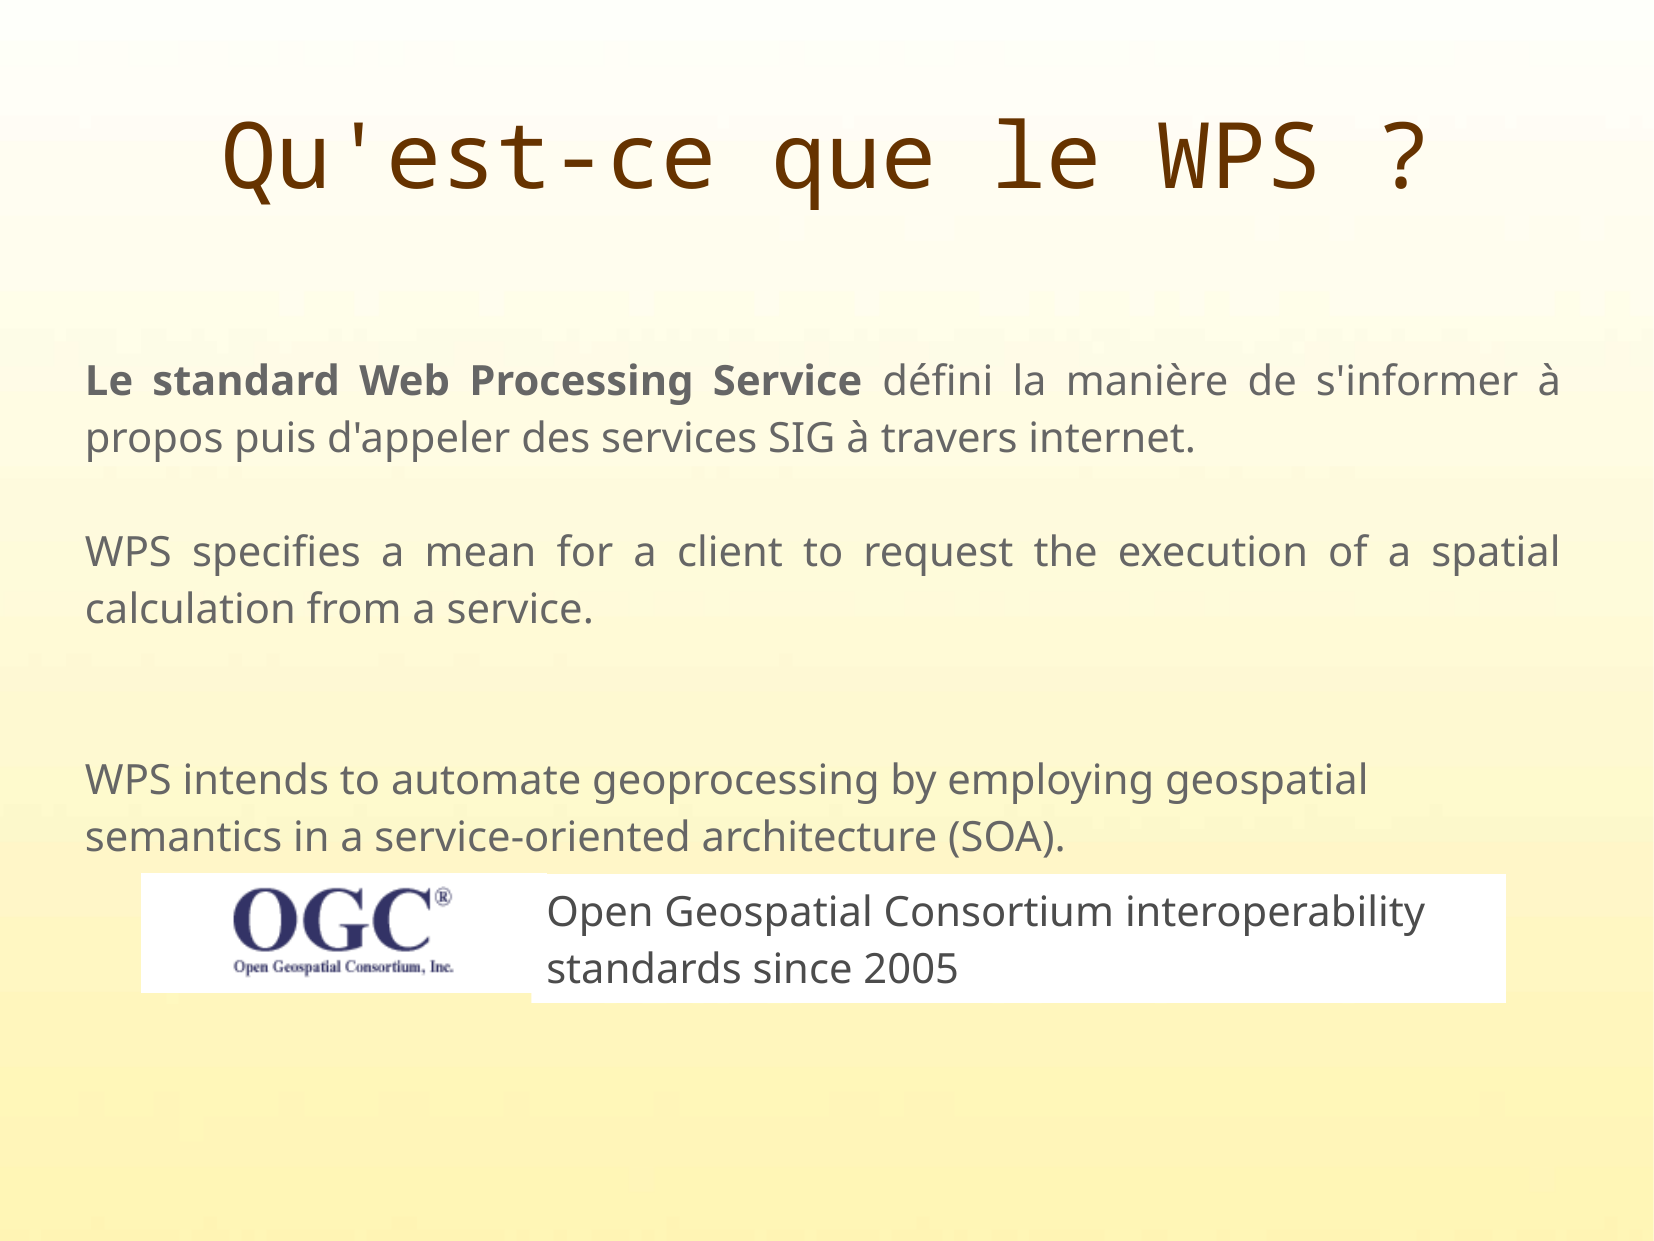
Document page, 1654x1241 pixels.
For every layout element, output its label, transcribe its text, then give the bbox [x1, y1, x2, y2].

text_box Open Geospatial Consortium interoperability standards since 2005 [547, 874, 1506, 991]
text_box Le standard Web Processing Service défini la manière de s'informer à propos puis d'appeler des services SIG à travers internet. WPS specifies a mean for a client to request the execution of a spatial calculation from a service. WPS intends to automate geoprocessing by employing geospatial semantics in a service-oriented architecture (SOA). [70, 343, 1577, 815]
title Qu'est-ce que le WPS ? [82, 49, 1571, 257]
picture [0, 0, 1654, 1241]
